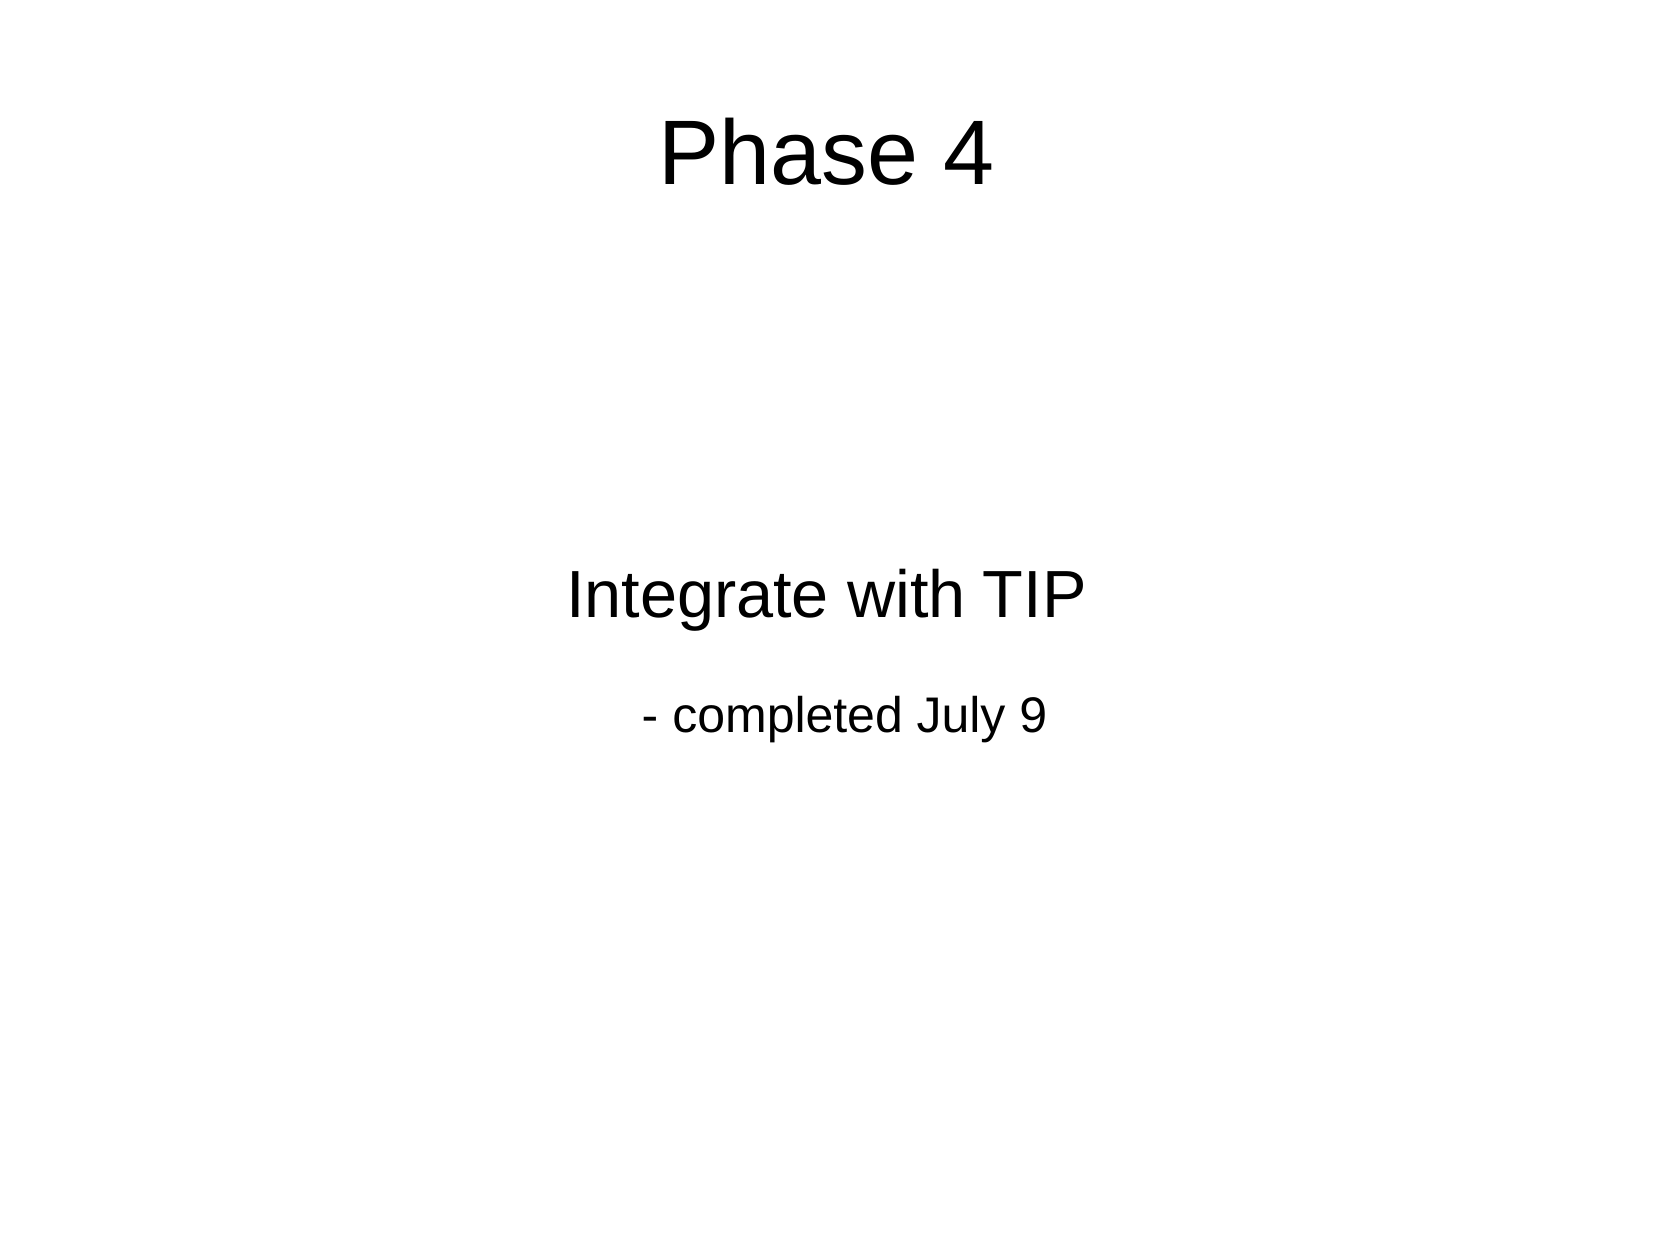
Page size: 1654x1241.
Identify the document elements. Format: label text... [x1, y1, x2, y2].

title Phase 4 [82, 49, 1571, 257]
subtitle Integrate with TIP - completed July 9 [82, 290, 1571, 1010]
